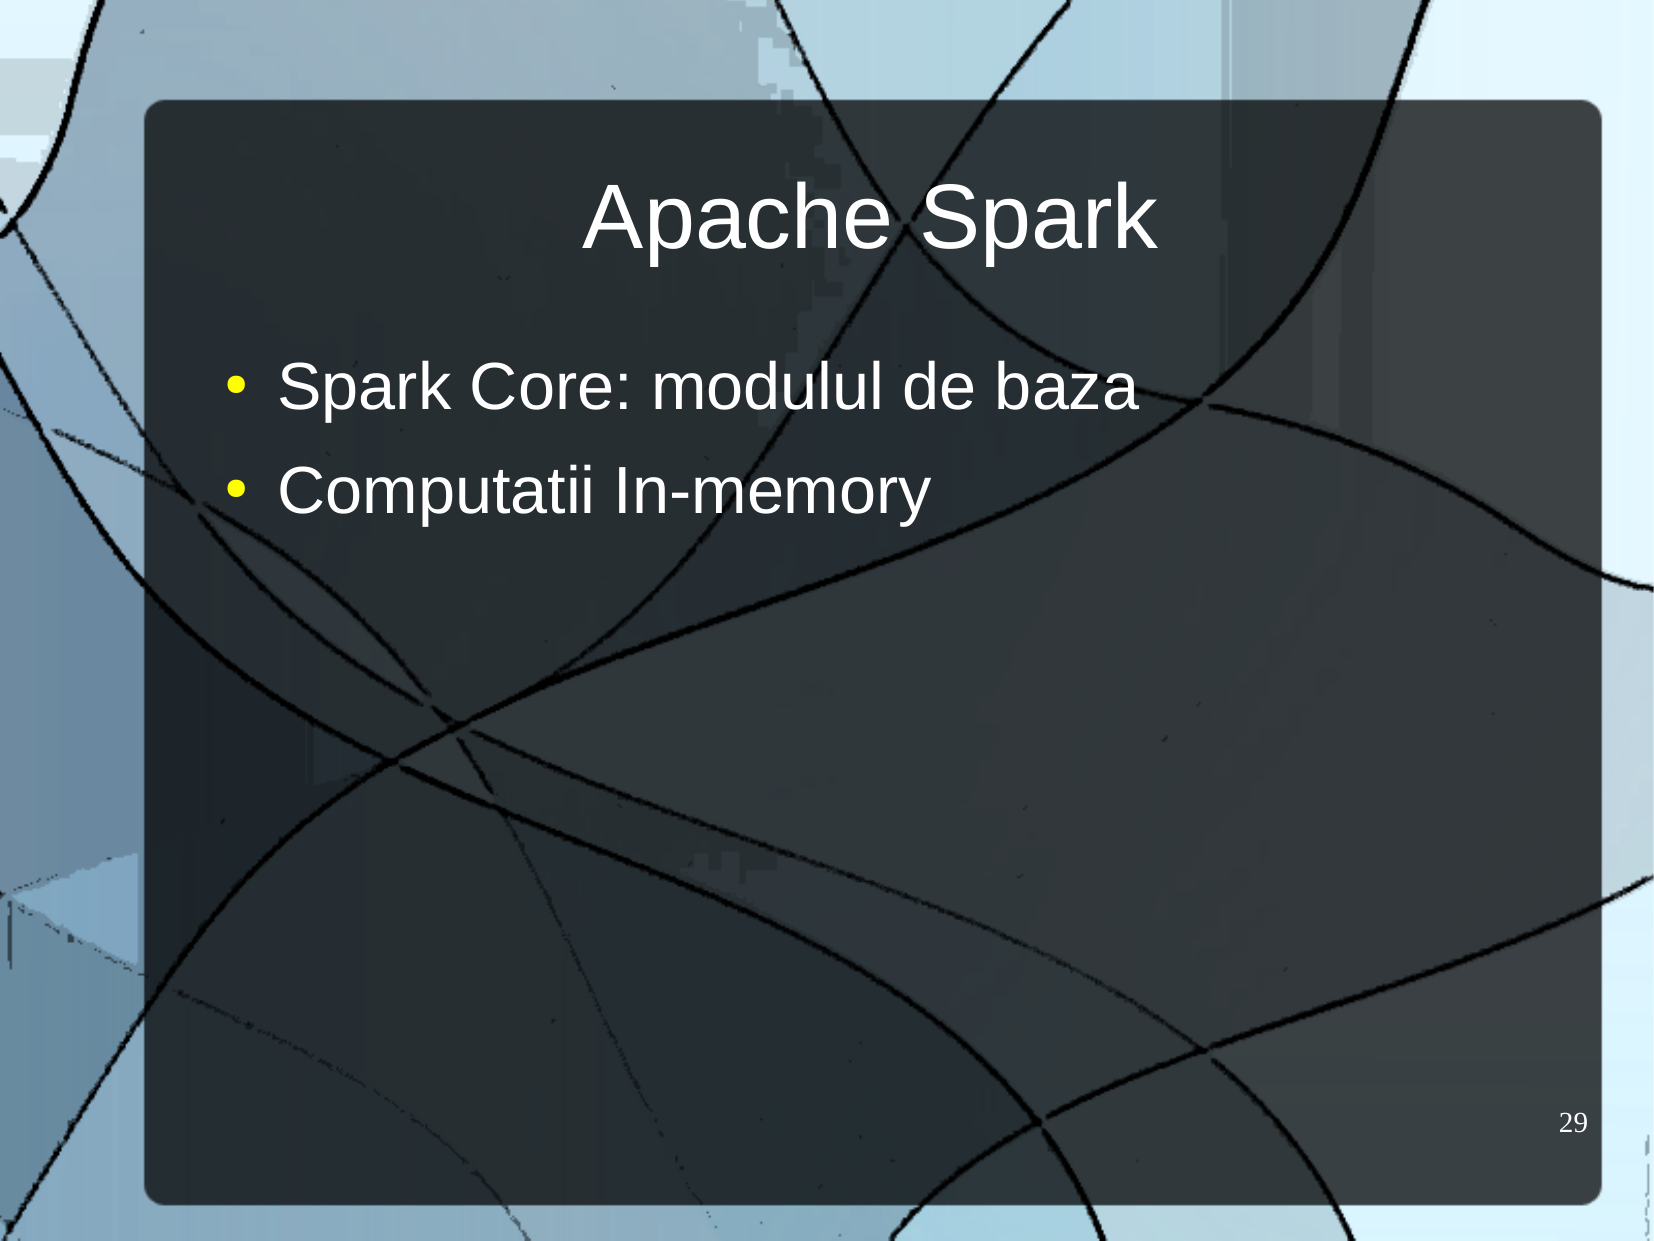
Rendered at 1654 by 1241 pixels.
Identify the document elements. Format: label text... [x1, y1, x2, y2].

title Apache Spark [159, 108, 1583, 325]
list Spark Core: modulul de baza Computatii In-memory [206, 349, 1571, 1034]
picture [0, 0, 1654, 1241]
